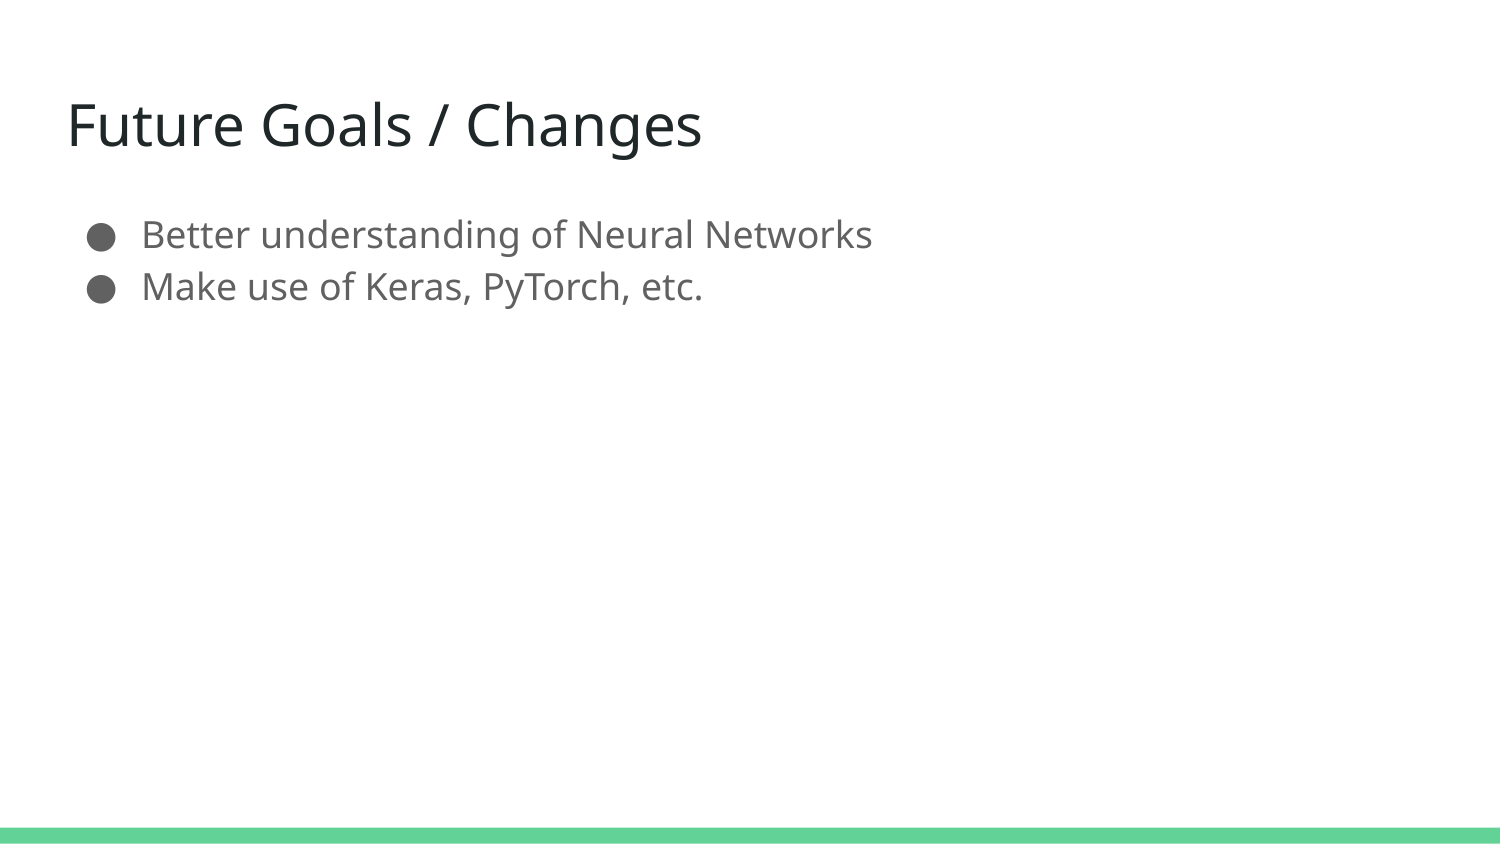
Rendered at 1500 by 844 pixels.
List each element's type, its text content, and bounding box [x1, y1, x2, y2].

list Better understanding of Neural Networks Make use of Keras, PyTorch, etc. [51, 189, 1449, 750]
title Future Goals / Changes [51, 72, 1449, 167]
